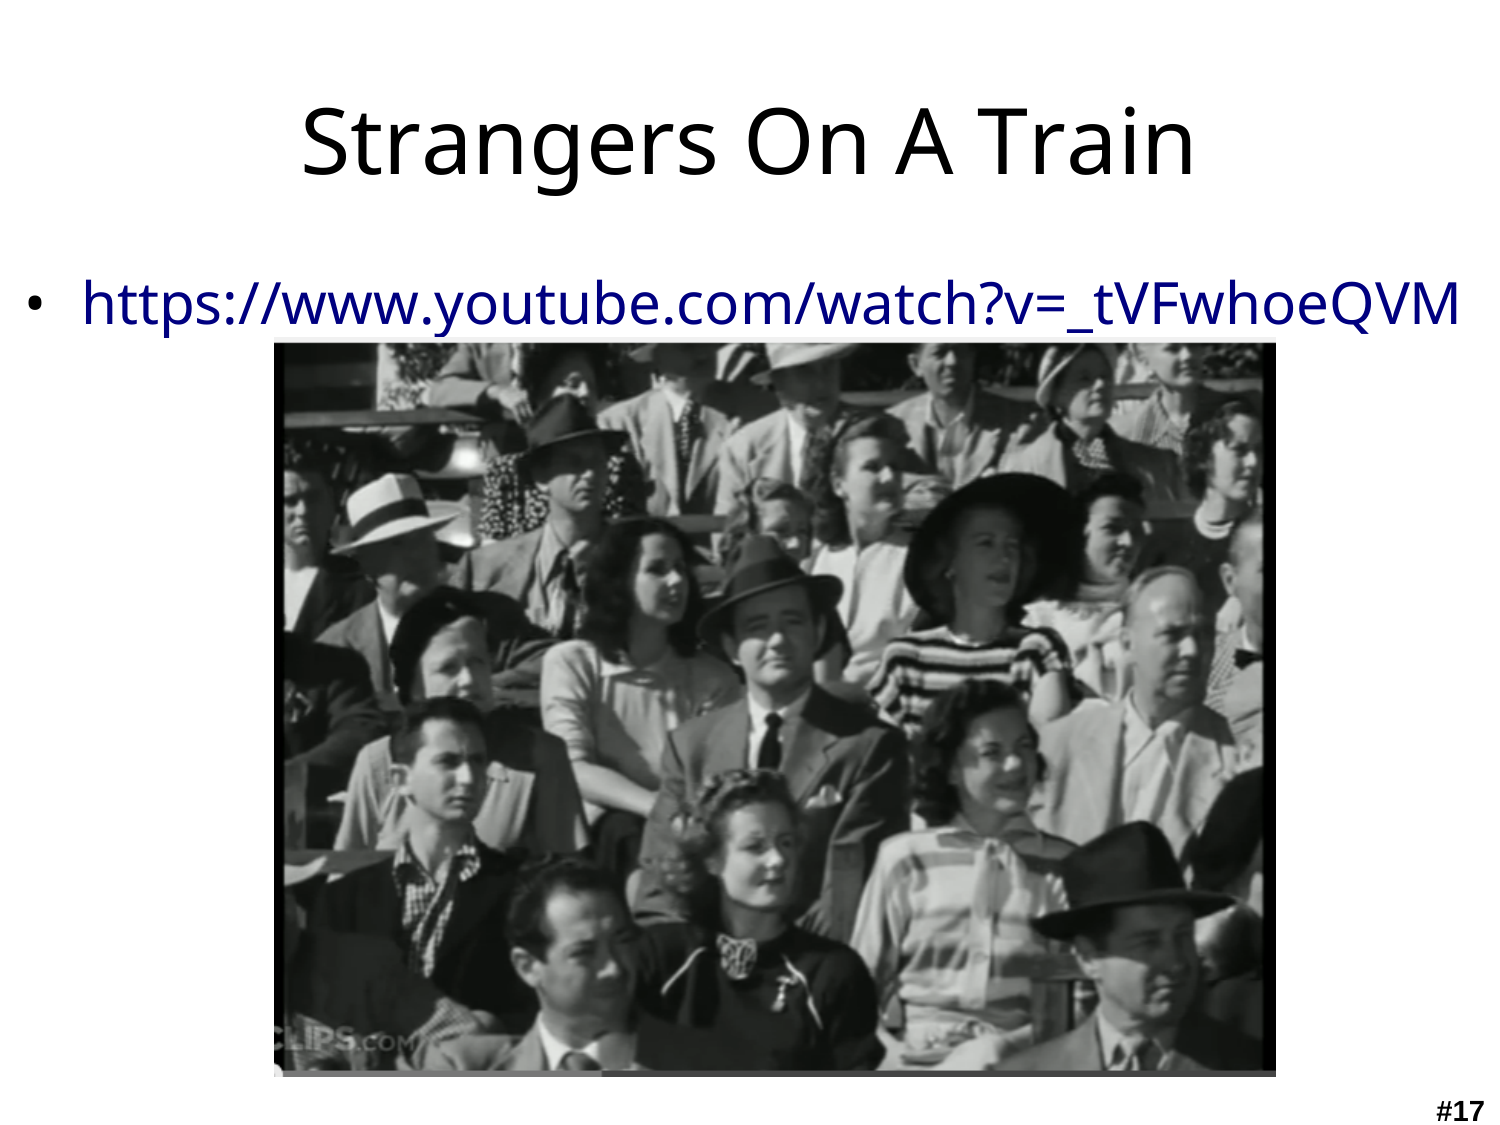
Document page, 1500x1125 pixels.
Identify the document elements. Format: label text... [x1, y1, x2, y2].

title Strangers On A Train [24, 45, 1476, 233]
list https://www.youtube.com/watch?v=_tVFwhoeQVM [24, 262, 1476, 1101]
picture [274, 337, 1276, 1077]
